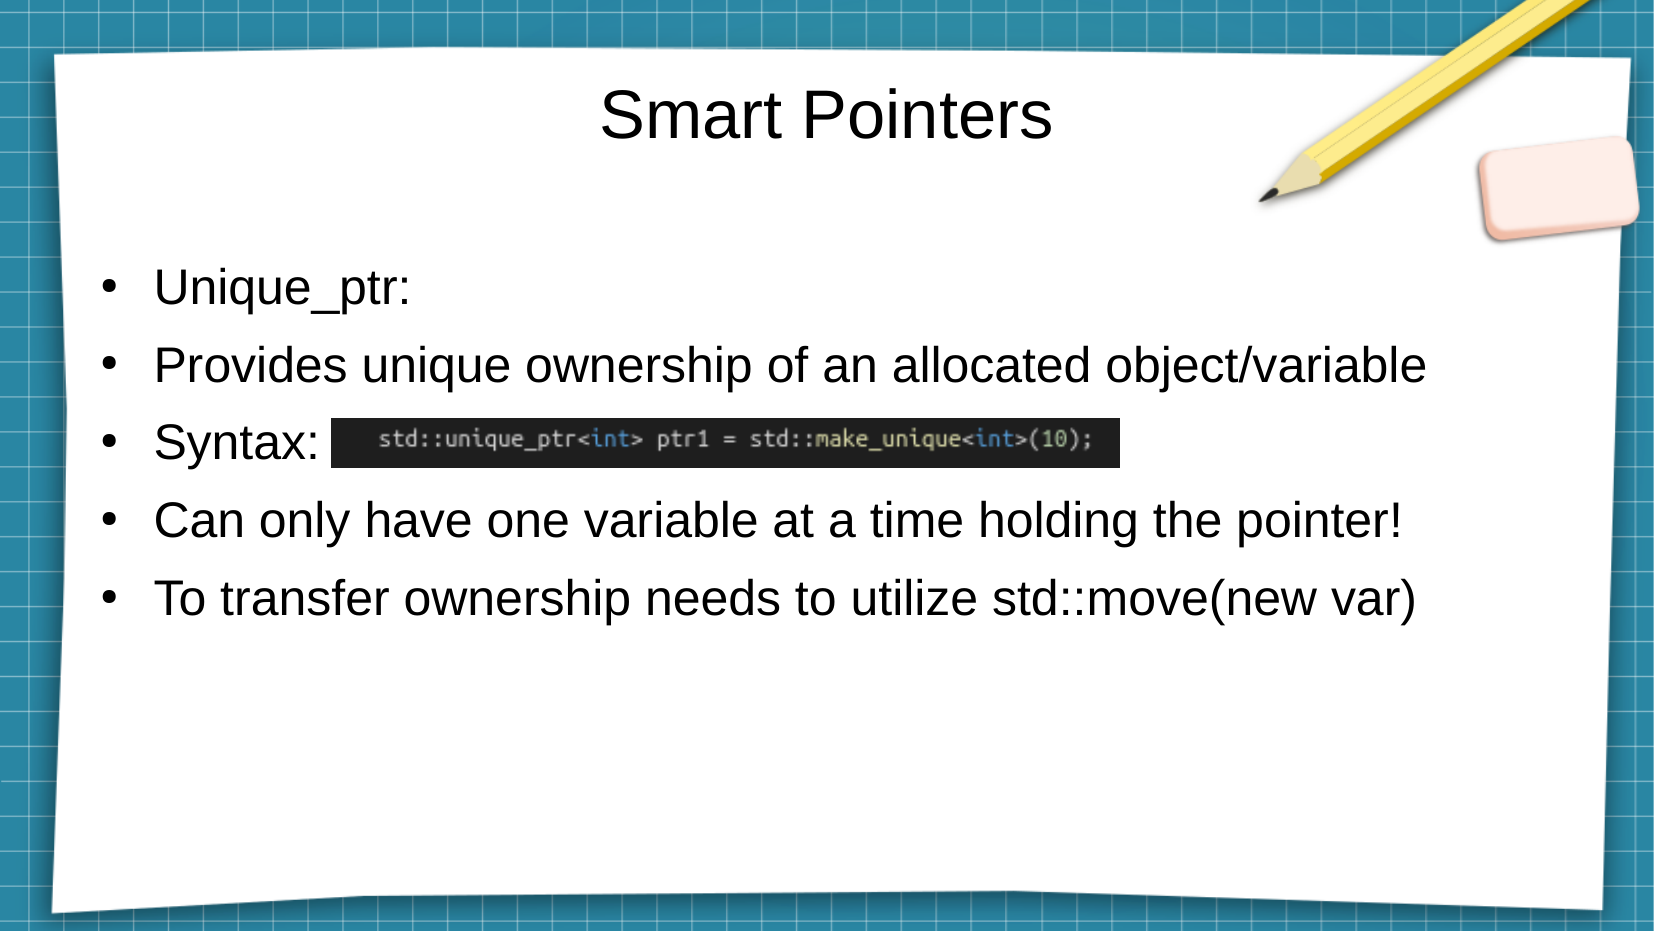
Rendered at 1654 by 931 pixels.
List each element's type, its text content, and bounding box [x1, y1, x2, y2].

picture [0, 0, 1654, 931]
title Smart Pointers [82, 37, 1571, 193]
list Unique_ptr: Provides unique ownership of an allocated object/variable Syntax: Can only have one variable at a time holding the pointer! To transfer ownership needs to utilize std::move(new var) [82, 258, 1571, 799]
